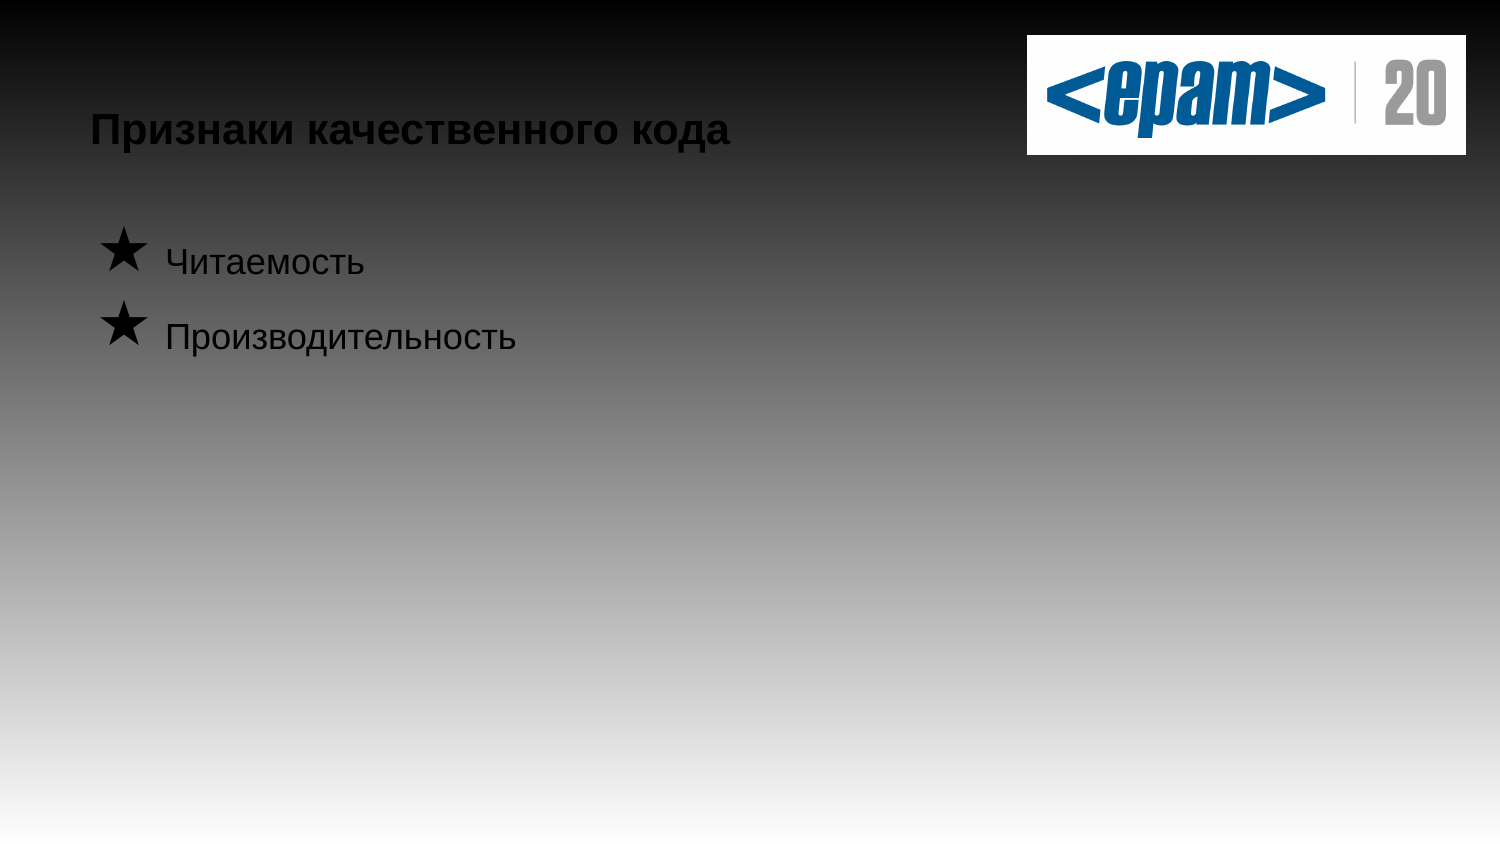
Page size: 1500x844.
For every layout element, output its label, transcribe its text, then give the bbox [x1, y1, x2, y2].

list Читаемость Производительность [75, 196, 1425, 808]
title Признаки качественного кода [75, 33, 1425, 175]
picture [1027, 35, 1466, 155]
